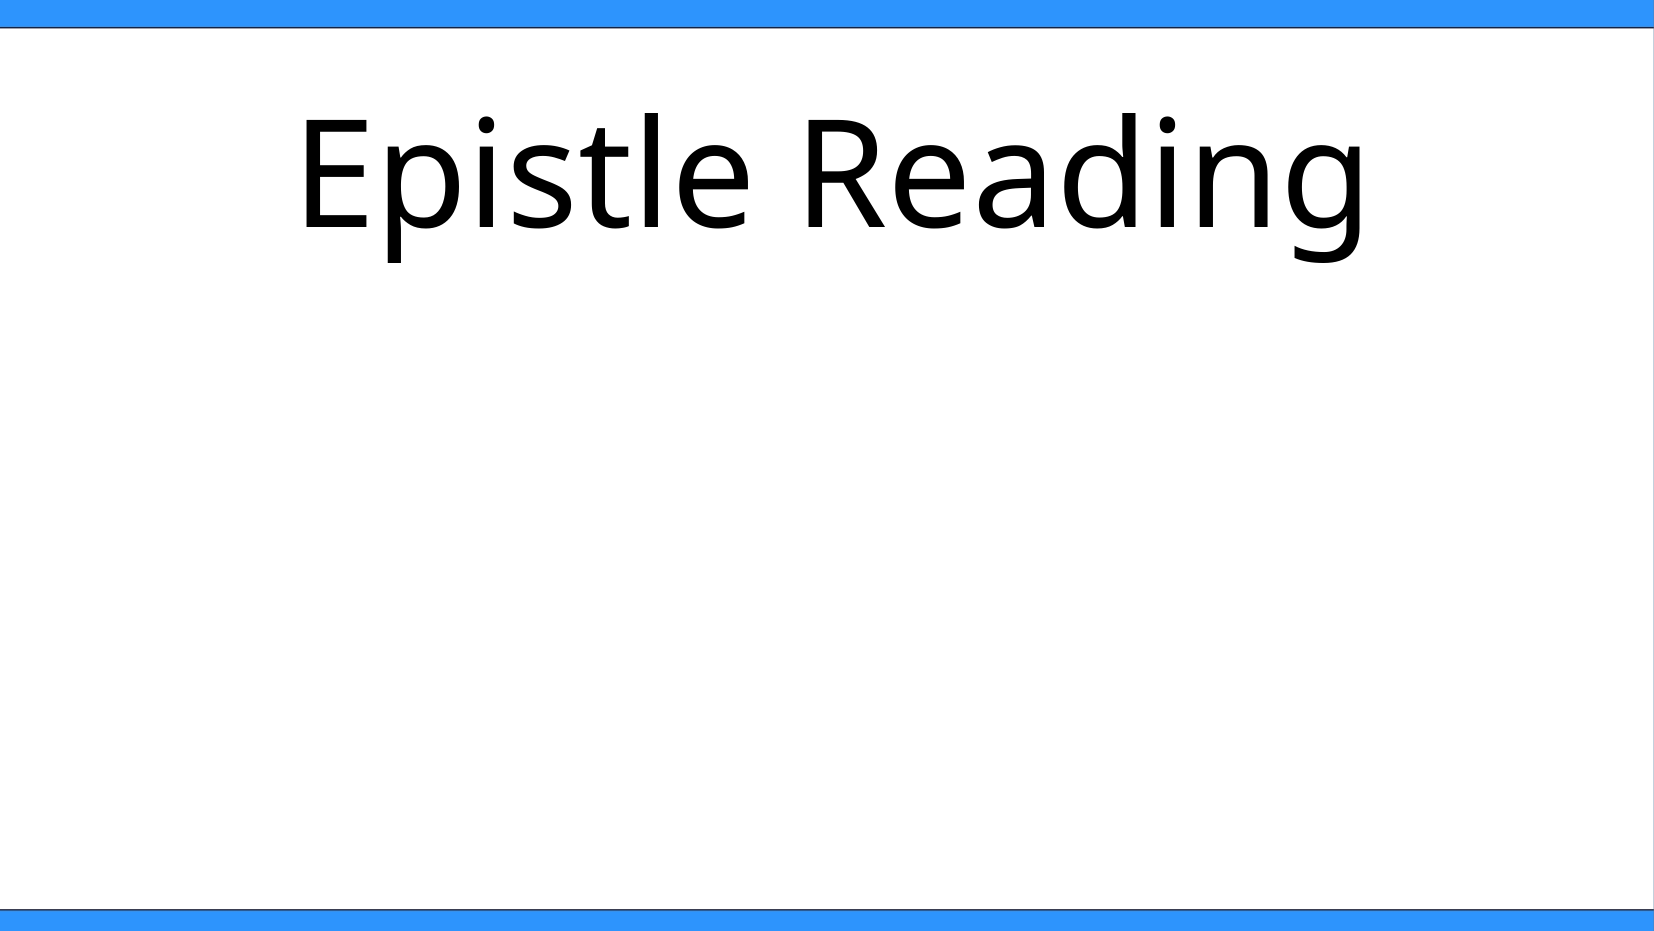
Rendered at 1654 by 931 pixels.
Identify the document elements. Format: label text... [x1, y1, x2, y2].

text_box Epistle Reading [120, 60, 1546, 275]
picture [0, 0, 1654, 931]
